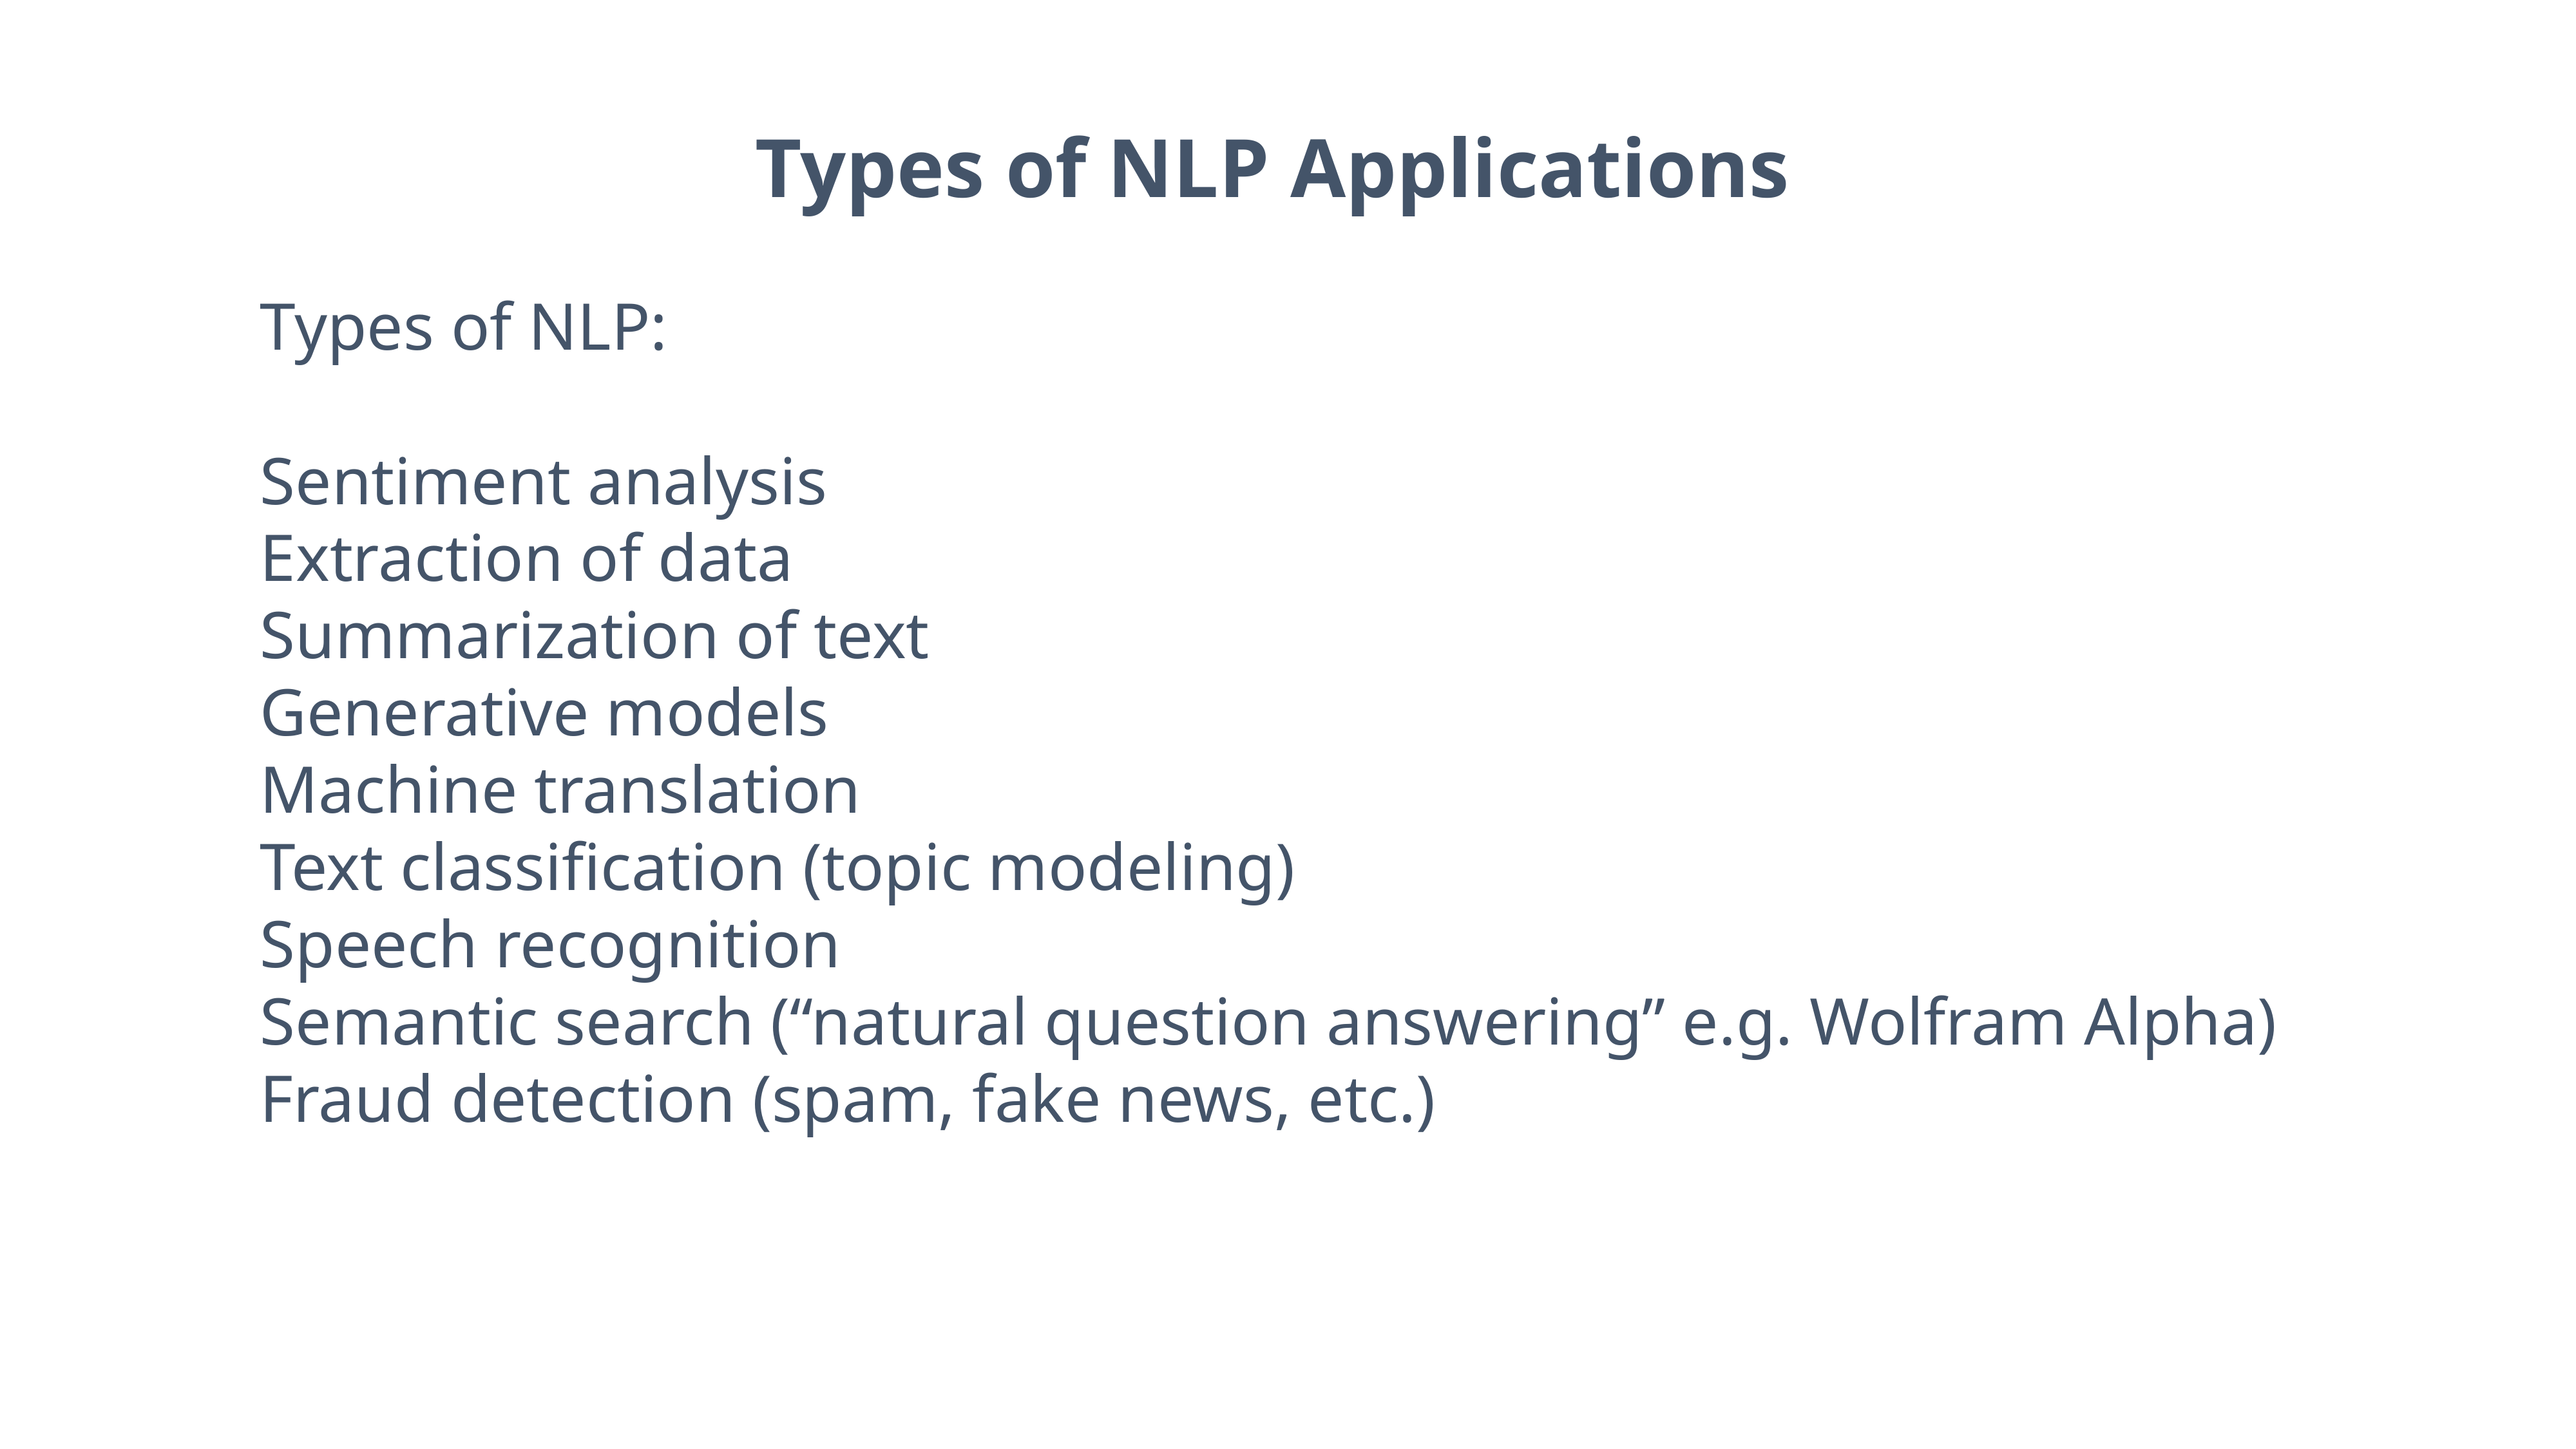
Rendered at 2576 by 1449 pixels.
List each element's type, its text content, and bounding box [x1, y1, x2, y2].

text_box Types of NLP: Sentiment analysis Extraction of data Summarization of text Generative models Machine translation Text classification (topic modeling) Speech recognition Semantic search (“natural question answering” e.g. Wolfram Alpha) Fraud detection (spam, fake news, etc.) [250, 280, 2549, 1141]
text_box Types of NLP Applications [745, 112, 1800, 219]
